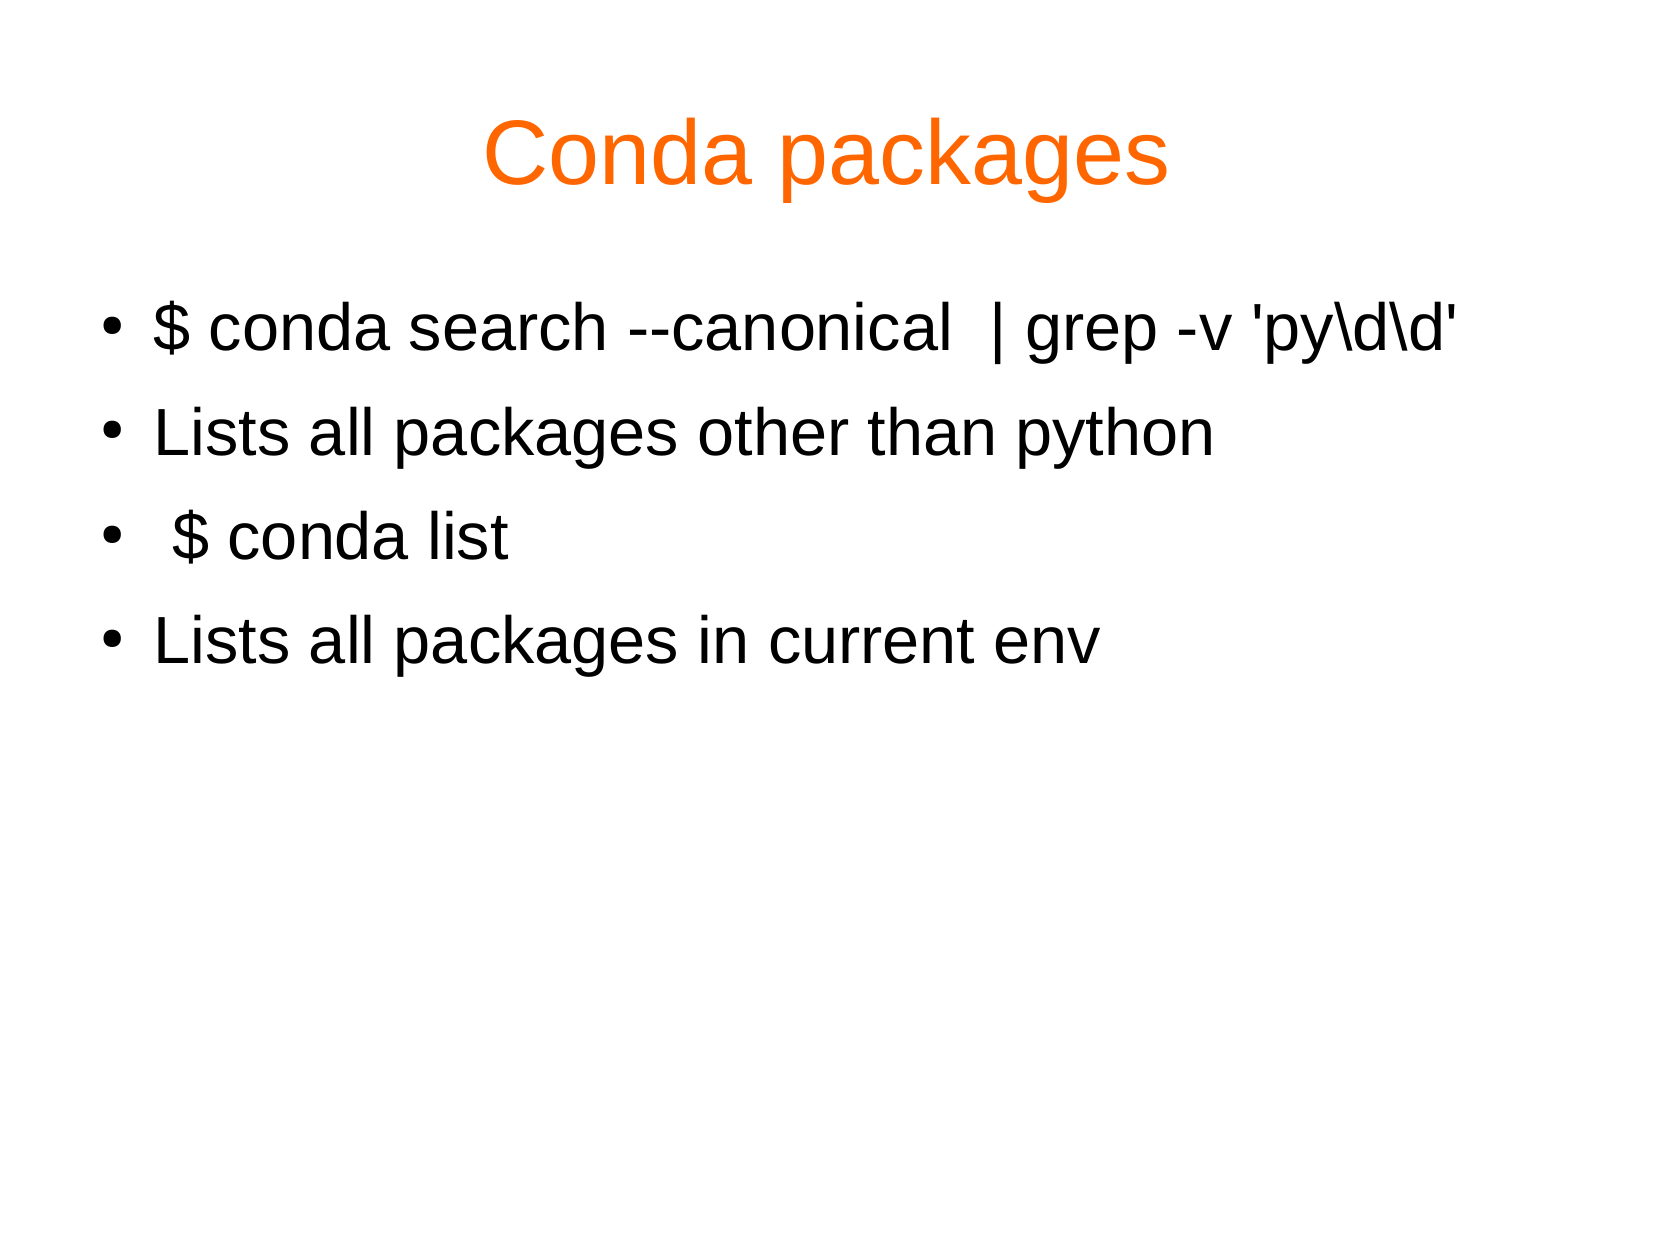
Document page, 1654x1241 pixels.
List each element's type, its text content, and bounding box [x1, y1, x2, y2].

list $ conda search --canonical | grep -v 'py\d\d' Lists all packages other than python $ conda list Lists all packages in current env [82, 290, 1571, 1010]
title Conda packages [82, 49, 1571, 257]
